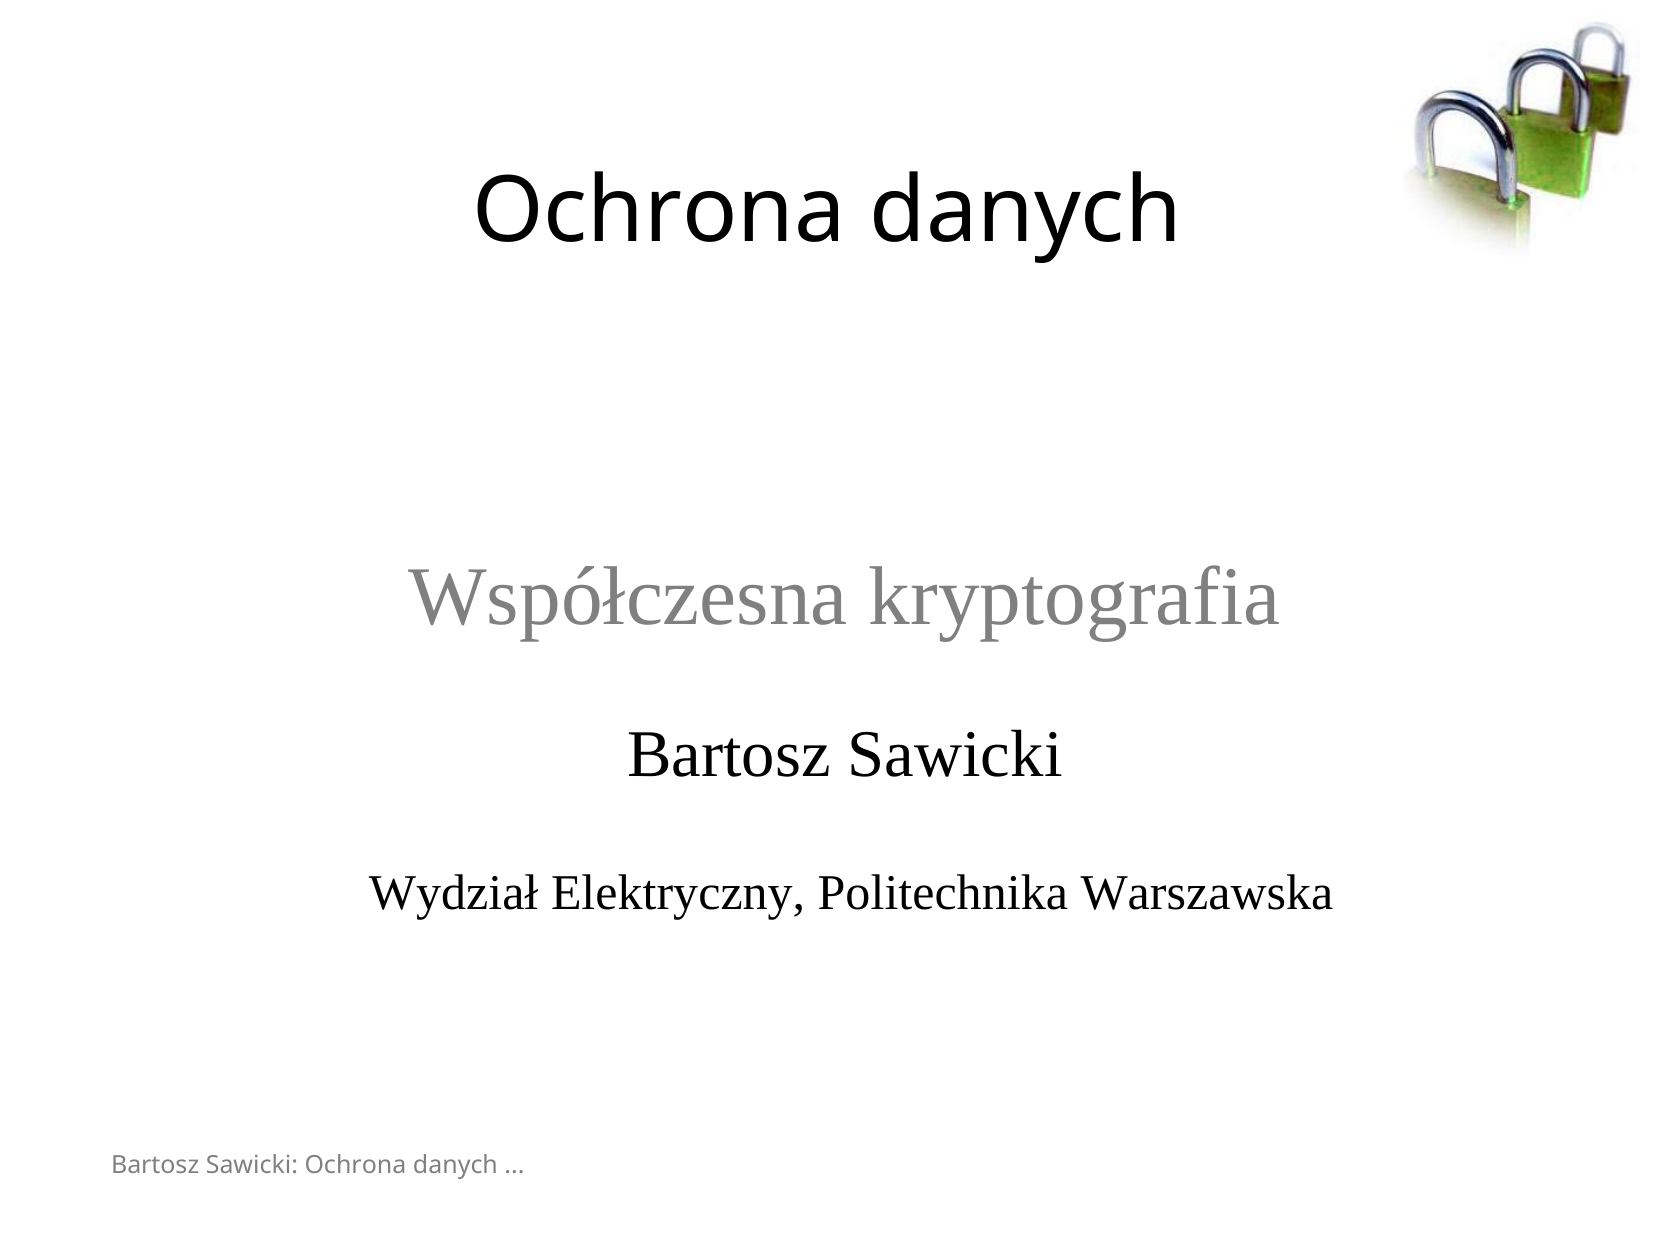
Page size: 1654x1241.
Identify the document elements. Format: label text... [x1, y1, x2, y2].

picture [1385, 14, 1640, 266]
subtitle Współczesna kryptografia Bartosz Sawicki Wydział Elektryczny, Politechnika Warszawska [121, 344, 1534, 1127]
title Ochrona danych [121, 102, 1534, 311]
